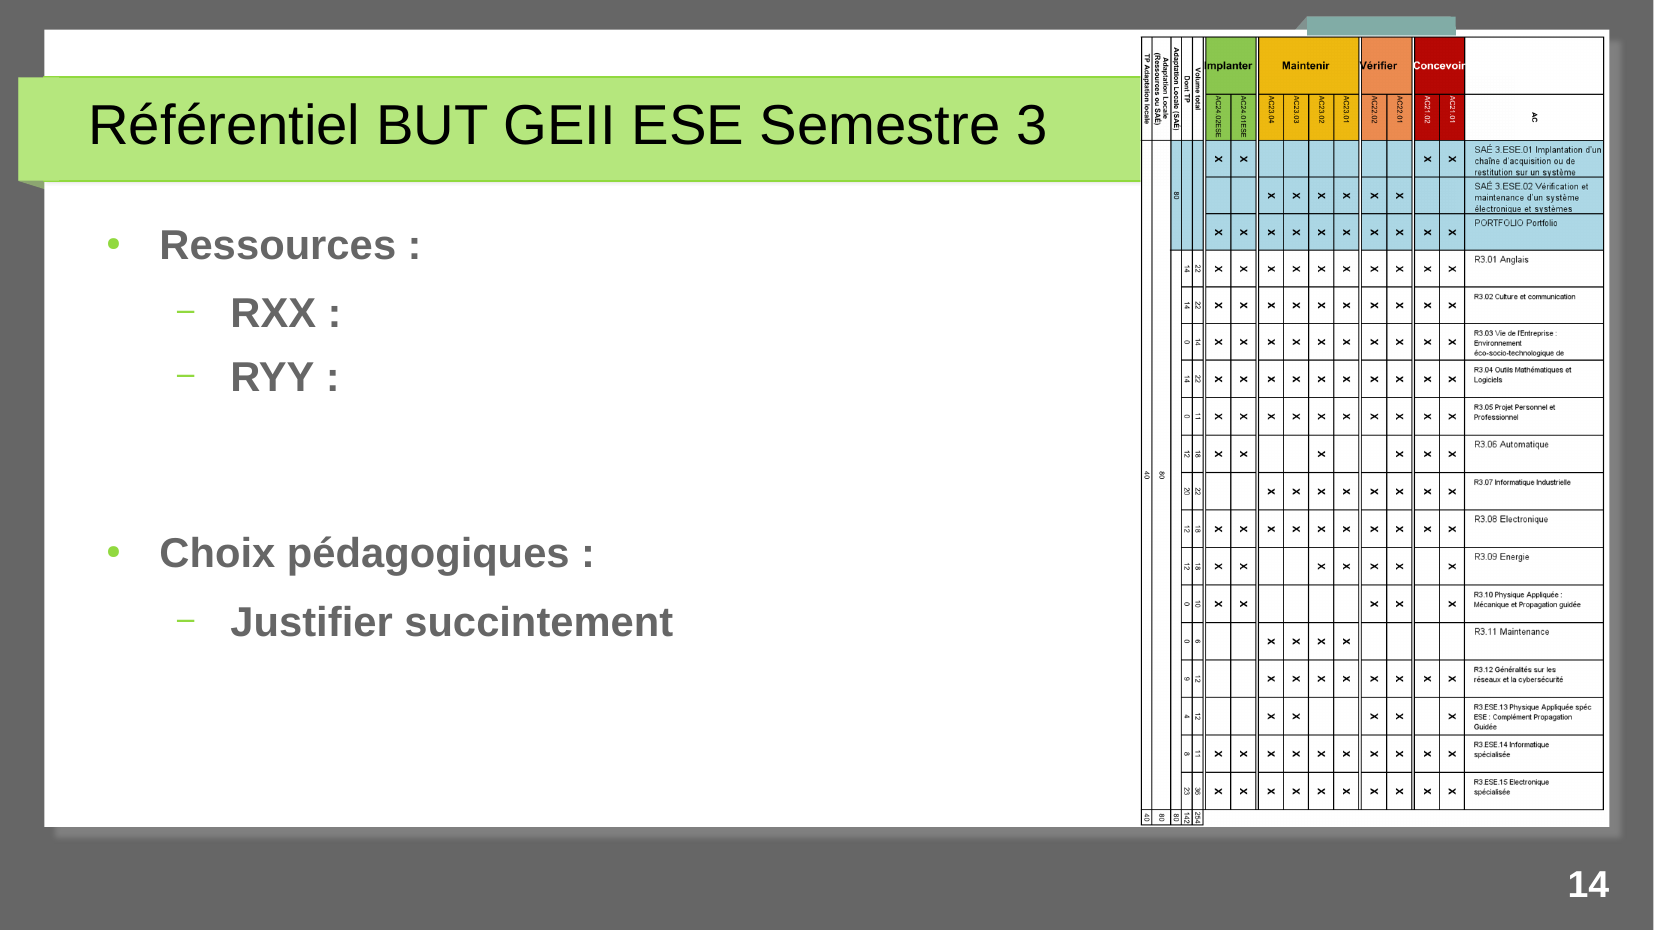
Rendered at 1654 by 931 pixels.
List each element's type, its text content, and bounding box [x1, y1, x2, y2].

list Choix pédagogiques : Justifier succintement [88, 529, 1140, 812]
picture [1140, 35, 1607, 827]
text_box 20 [974, 856, 1625, 916]
title Référentiel BUT GEII ESE Semestre 3 [88, 73, 1141, 178]
list Ressources : RXX : RYY : [88, 221, 1141, 504]
